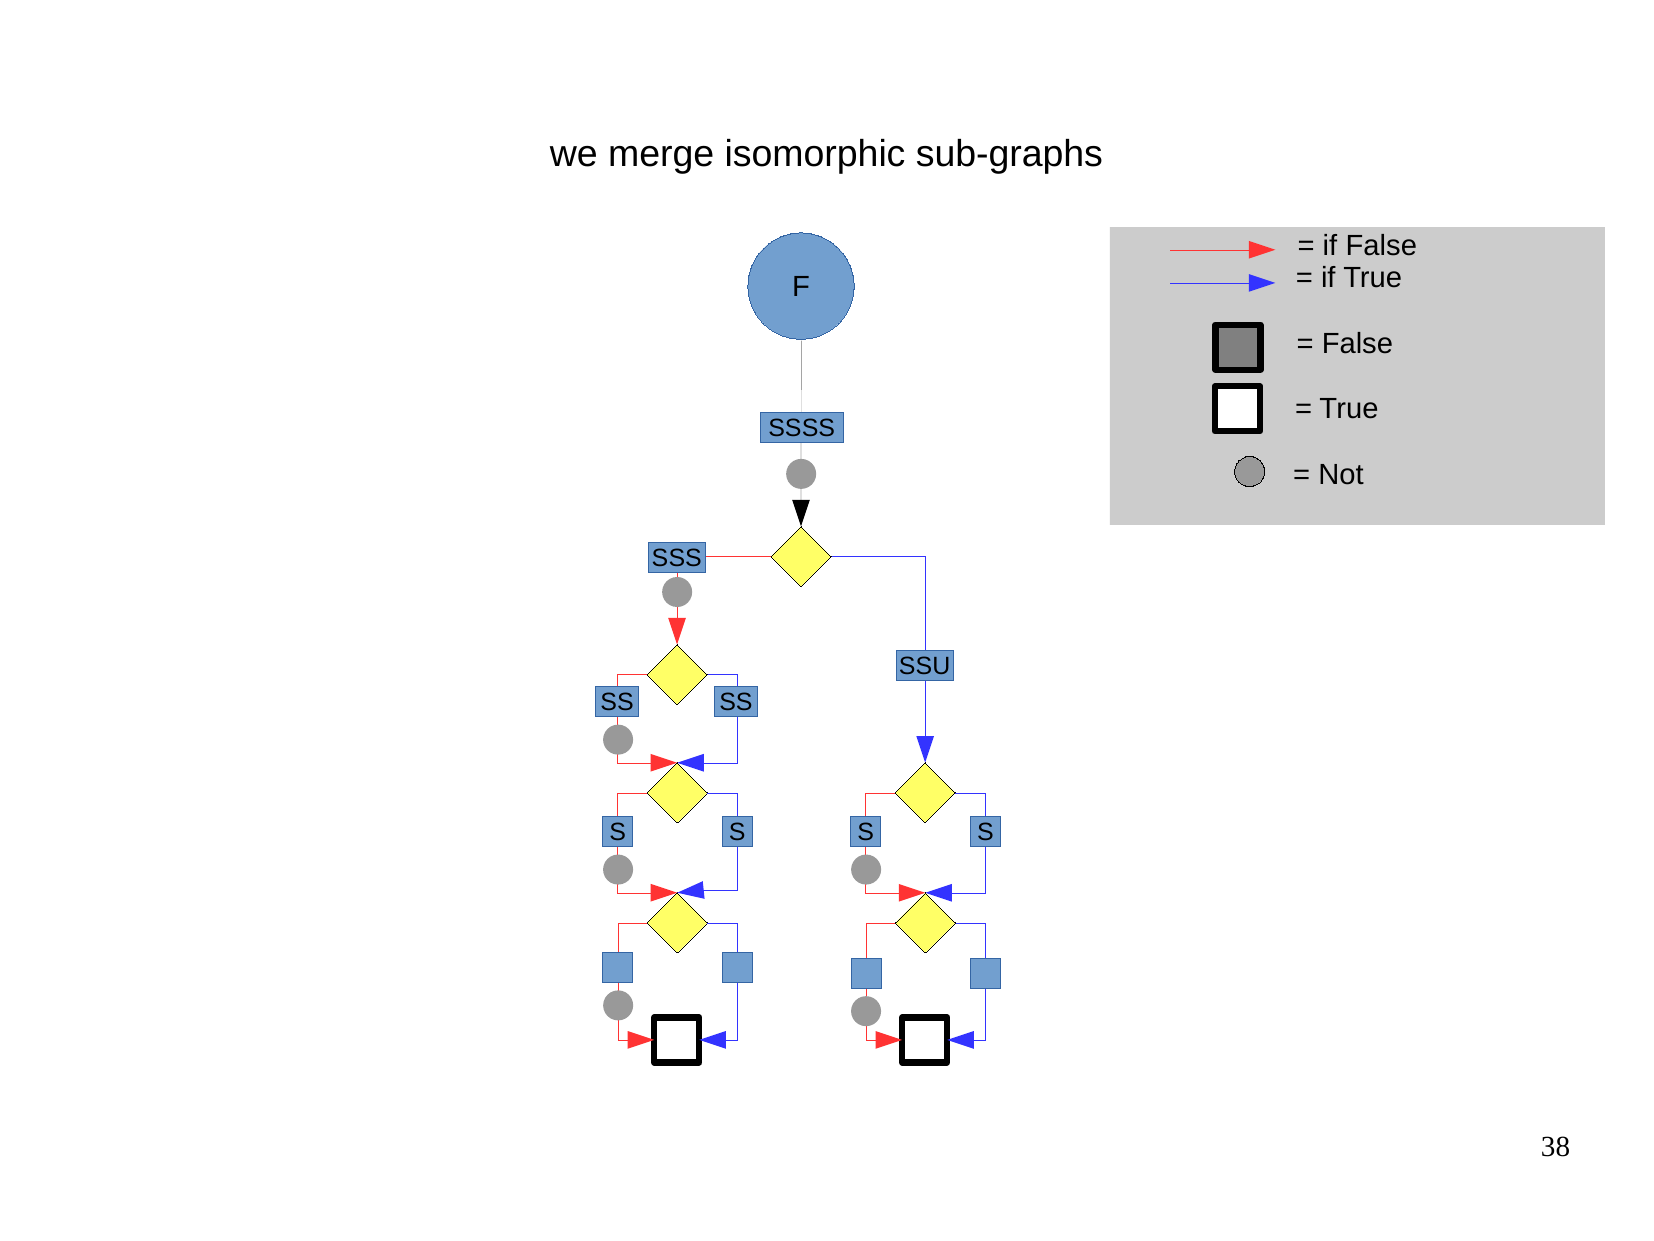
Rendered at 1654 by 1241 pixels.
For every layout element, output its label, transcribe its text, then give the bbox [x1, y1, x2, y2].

text_box [603, 990, 634, 1021]
text_box S [850, 816, 881, 847]
text_box S [722, 816, 753, 847]
text_box S [602, 816, 633, 847]
text_box SS [714, 686, 758, 717]
text_box [771, 526, 832, 587]
text_box = if False = if True = False = True = Not [1109, 227, 1605, 525]
text_box F [747, 232, 855, 340]
text_box [1215, 324, 1261, 370]
text_box [654, 1017, 700, 1063]
text_box [647, 763, 708, 823]
text_box SSS [648, 542, 706, 573]
text_box [722, 952, 753, 983]
text_box [1234, 456, 1265, 487]
text_box [603, 854, 634, 885]
text_box [895, 892, 956, 953]
text_box [647, 644, 708, 705]
text_box [1215, 386, 1261, 432]
text_box [902, 1017, 948, 1063]
text_box [662, 576, 693, 608]
text_box [970, 958, 1001, 989]
text_box SSSS [760, 412, 844, 443]
text_box [851, 996, 882, 1027]
text_box SS [595, 686, 639, 717]
text_box [603, 724, 634, 755]
text_box [602, 952, 633, 983]
text_box [647, 893, 708, 953]
text_box [895, 762, 956, 823]
text_box SSU [896, 650, 954, 681]
text_box [851, 958, 882, 989]
text_box [786, 458, 817, 489]
title we merge isomorphic sub-graphs [82, 49, 1571, 257]
text_box [851, 854, 882, 885]
text_box S [970, 816, 1001, 847]
